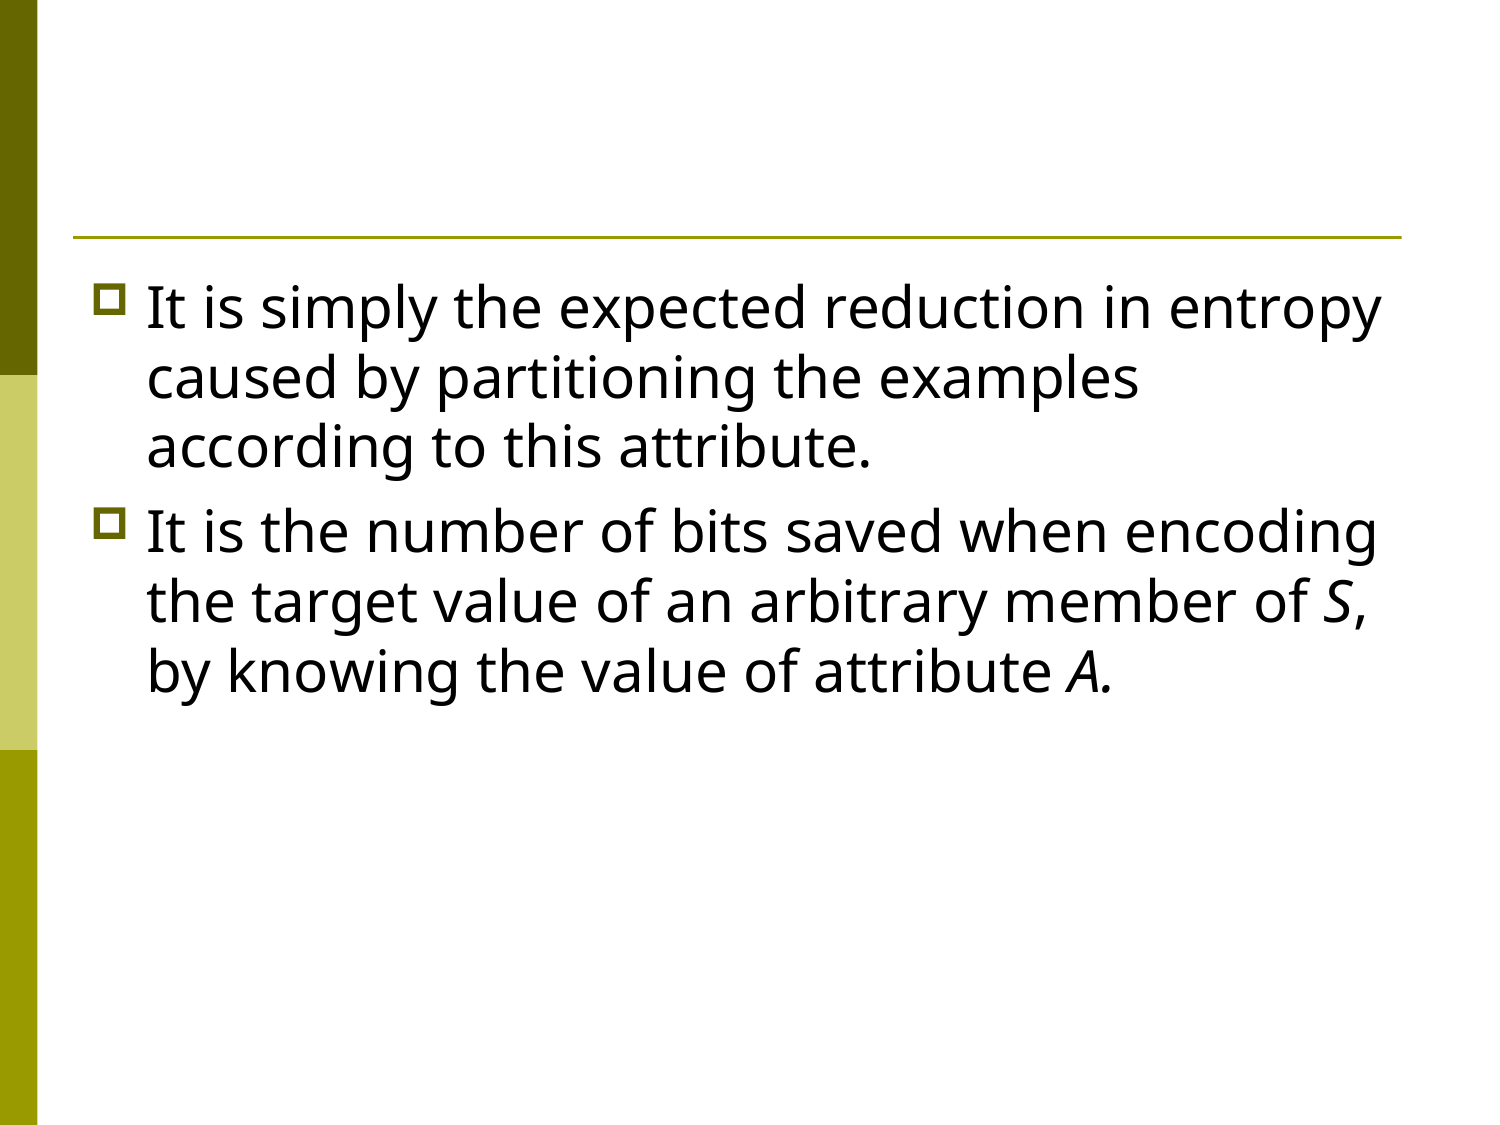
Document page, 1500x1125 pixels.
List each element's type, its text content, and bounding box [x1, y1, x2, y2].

list It is simply the expected reduction in entropy caused by partitioning the examples according to this attribute. It is the number of bits saved when encoding the target value of an arbitrary member of S, by knowing the value of attribute A. [75, 262, 1426, 1006]
